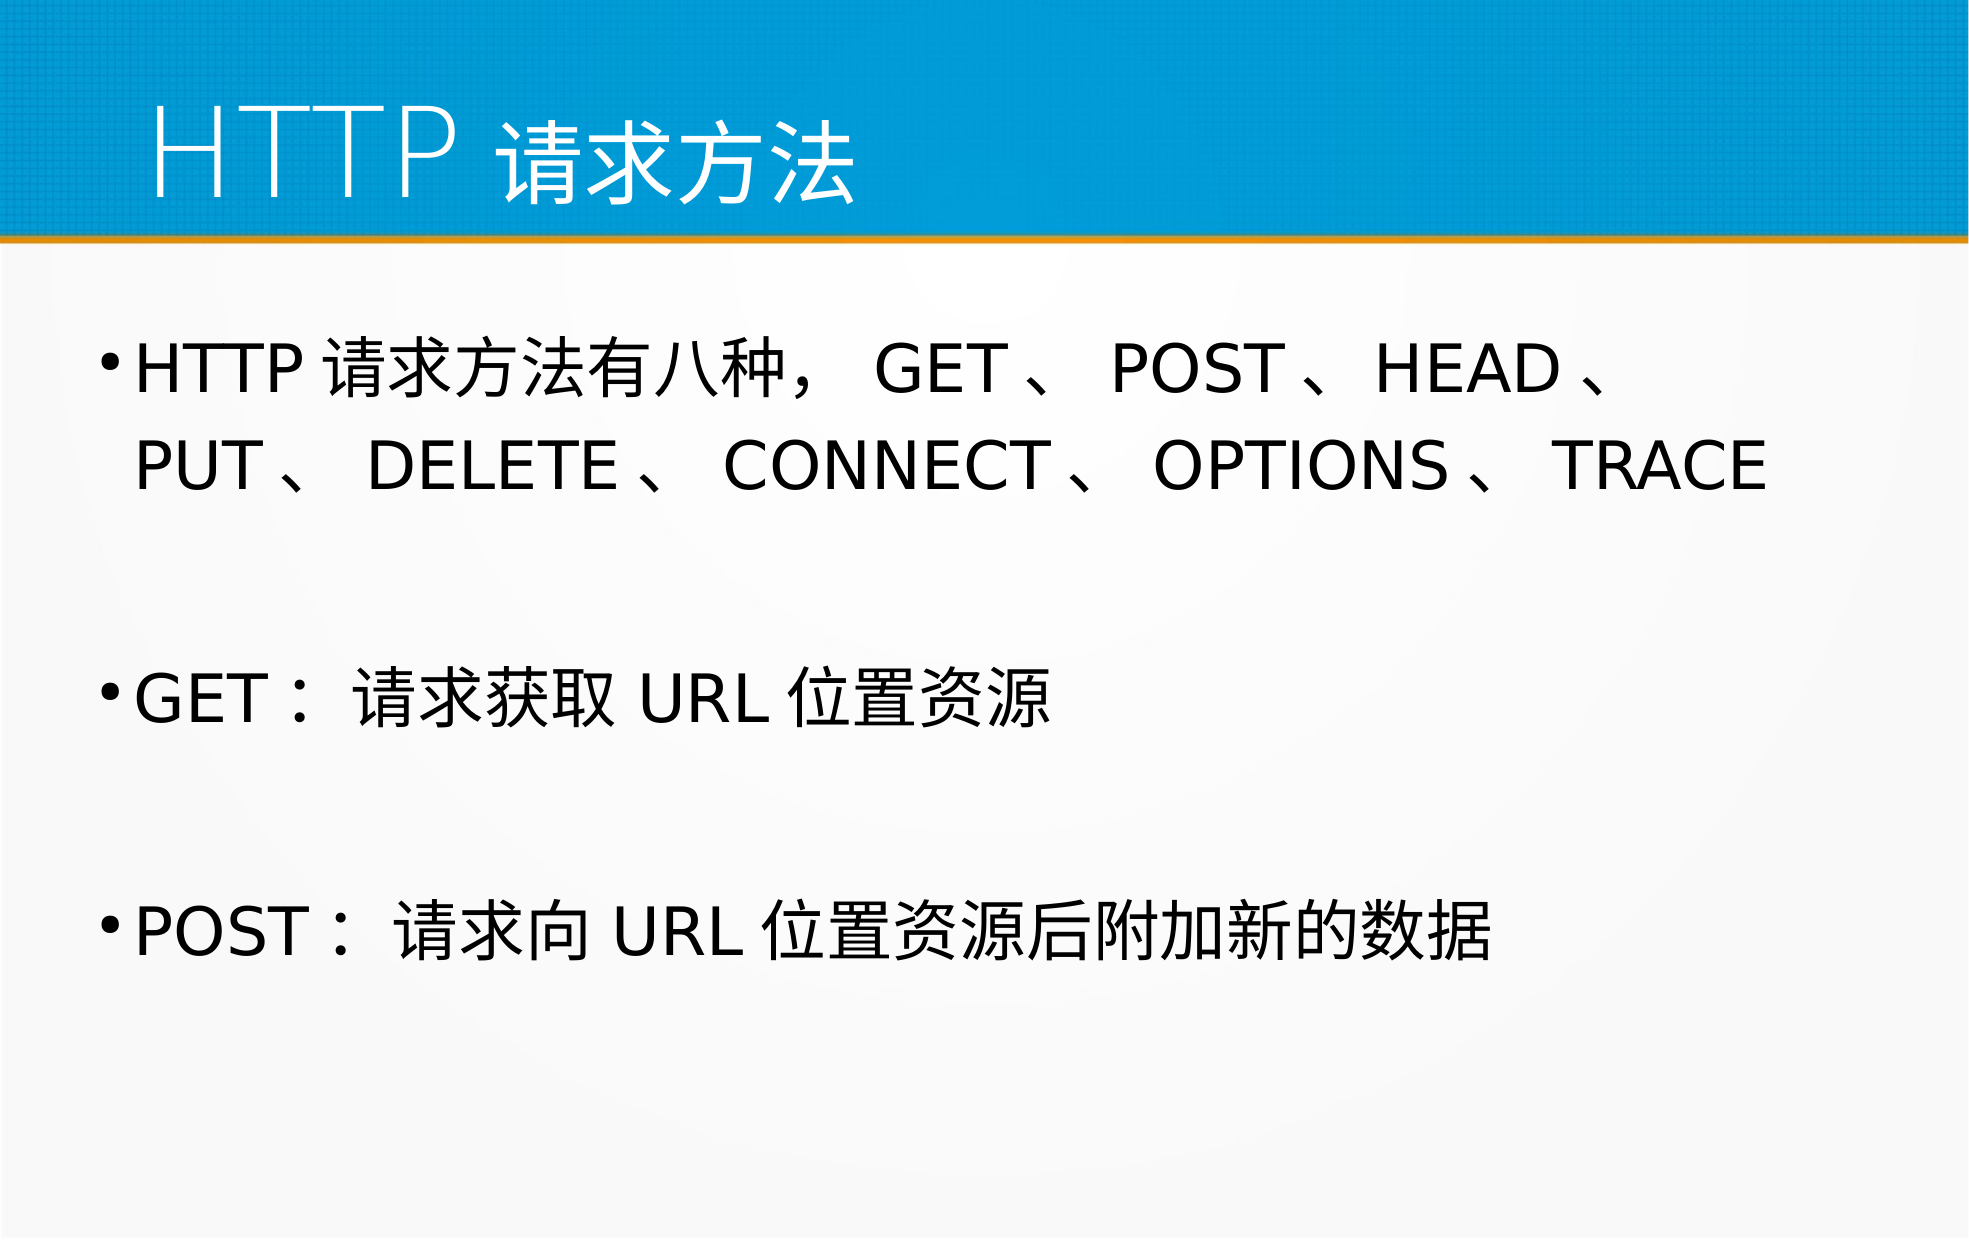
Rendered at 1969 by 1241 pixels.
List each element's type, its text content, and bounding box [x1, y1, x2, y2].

picture [0, 233, 1969, 1241]
title HTTP请求方法 [98, 19, 1870, 227]
list HTTP请求方法有八种，GET、POST、 HEAD、 PUT、DELETE、CONNECT、OPTIONS、TRACE GET：请求获取URL位置资源 POST：请求向URL位置资源后附加新的数据 [98, 315, 1861, 1081]
